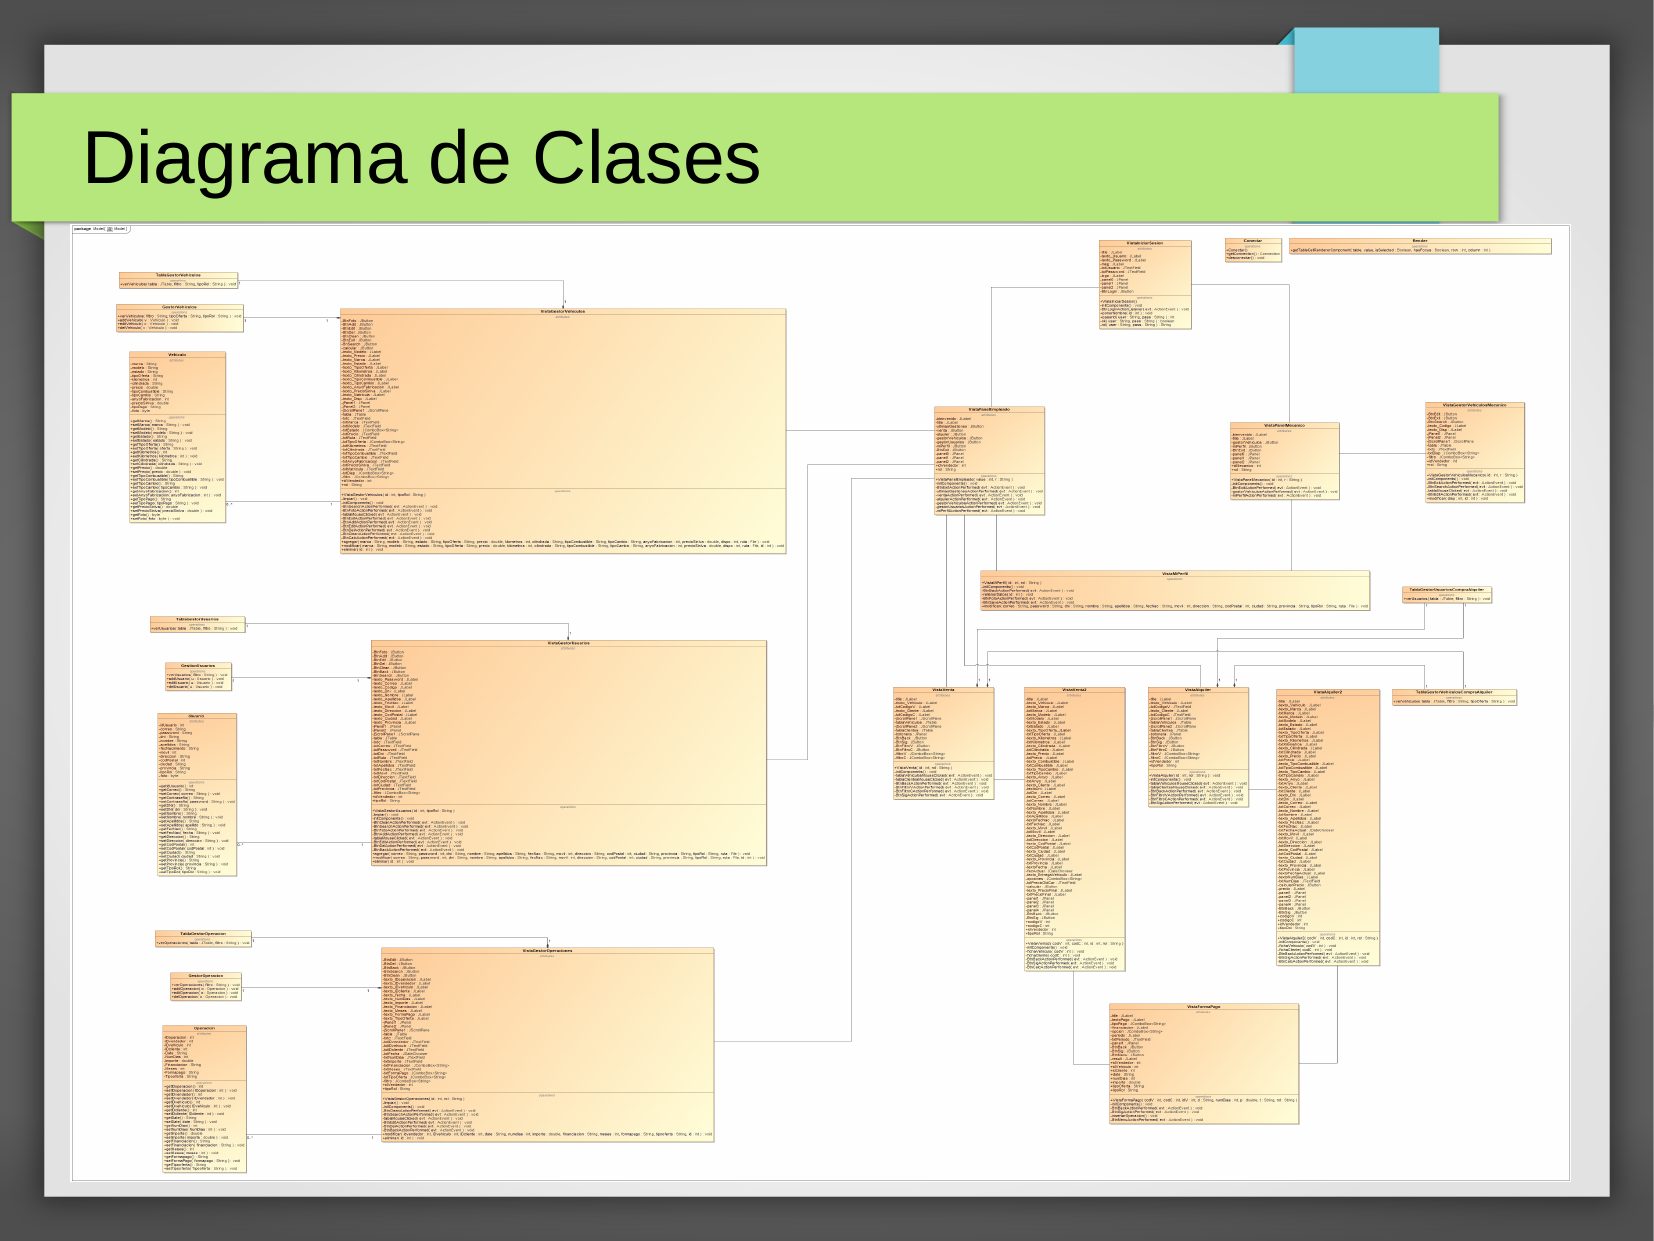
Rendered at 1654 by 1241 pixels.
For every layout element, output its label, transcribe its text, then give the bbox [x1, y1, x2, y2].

picture [70, 224, 1571, 1182]
title Diagrama de Clases [82, 94, 1264, 213]
